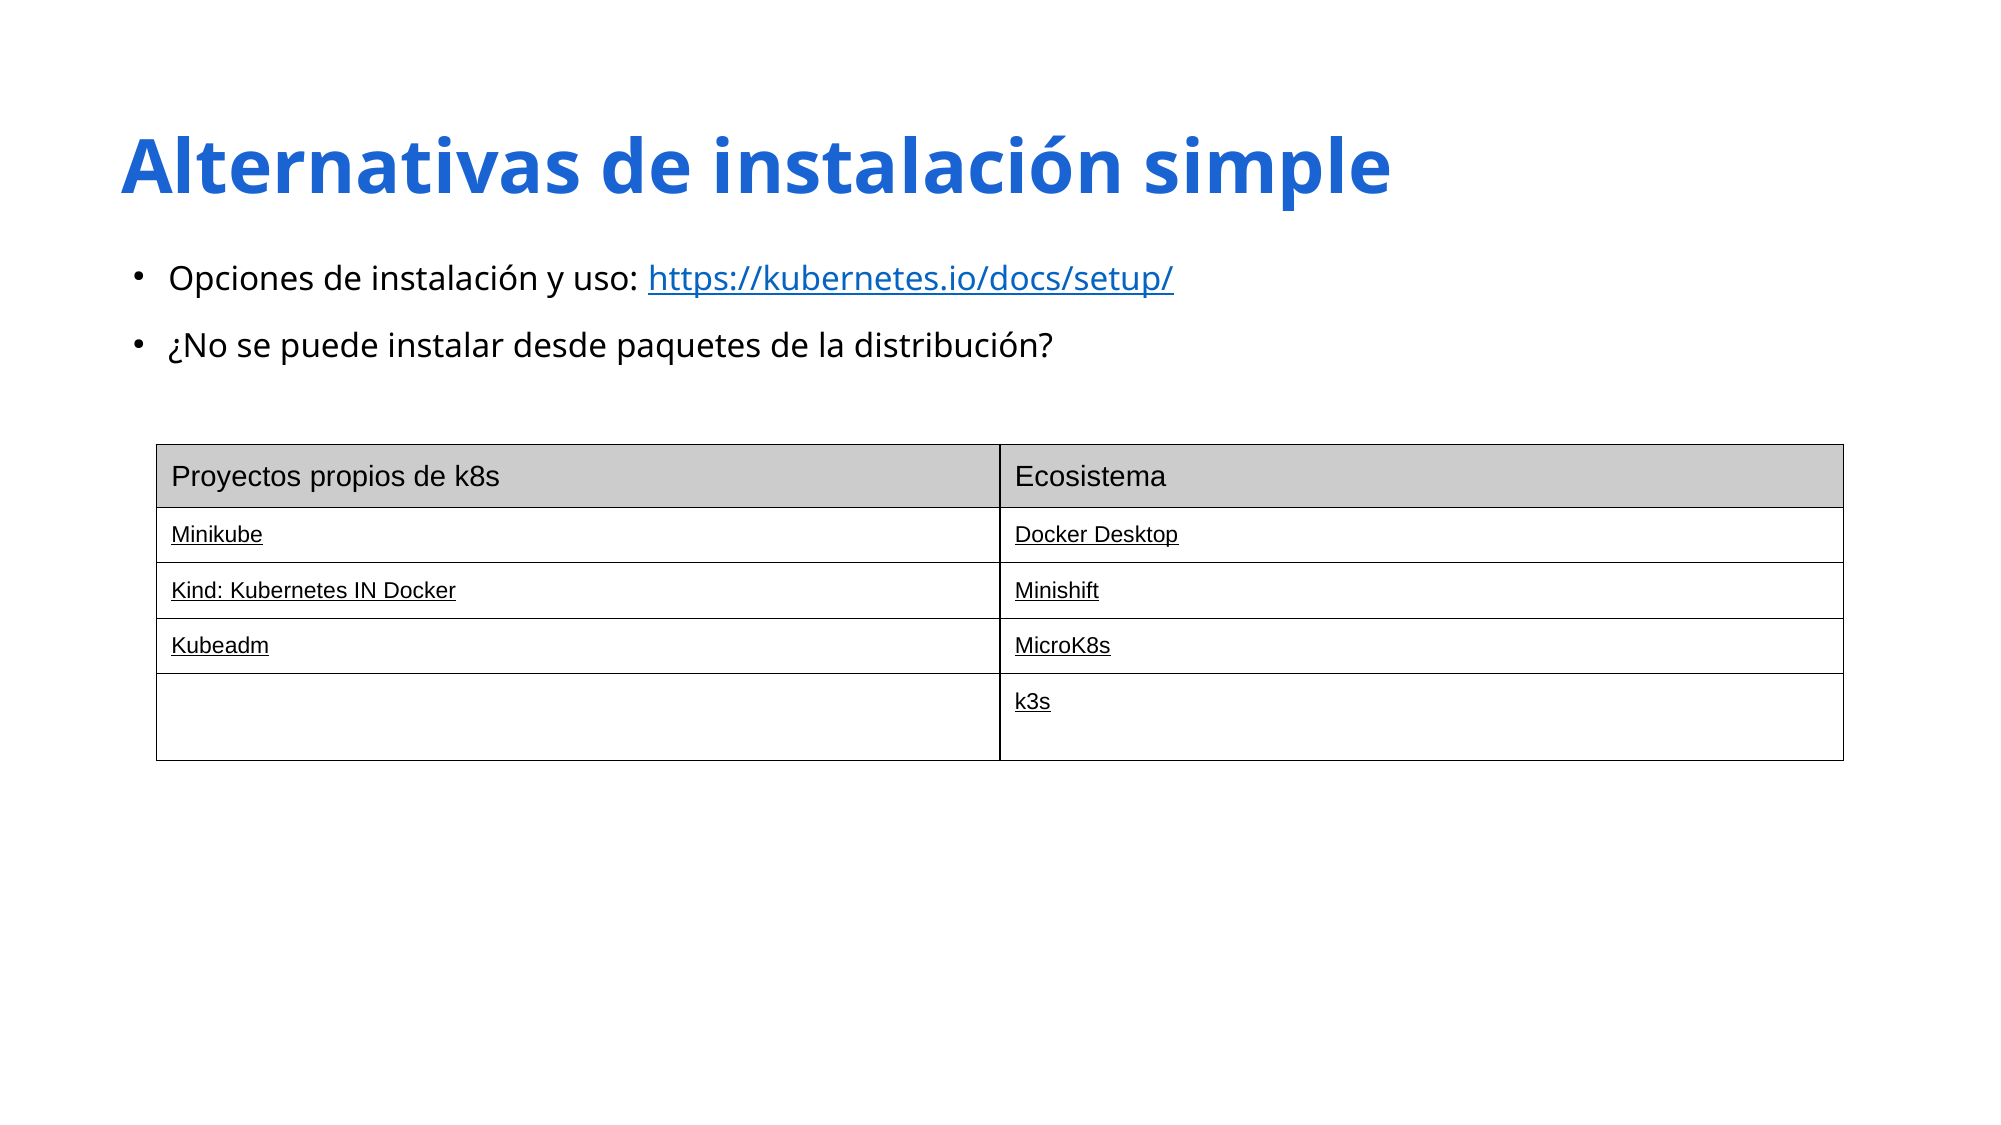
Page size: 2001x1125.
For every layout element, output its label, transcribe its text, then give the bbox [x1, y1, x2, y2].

table_cell Kubeadm [157, 619, 999, 673]
table_cell Minishift [1001, 563, 1843, 618]
table_cell MicroK8s [1001, 619, 1843, 673]
table_cell Kind: Kubernetes IN Docker [157, 563, 999, 618]
text_box Alternativas de instalación simple [106, 106, 1878, 293]
table_header Proyectos propios de k8s [157, 445, 999, 507]
text_box Opciones de instalación y uso: https://kubernetes.io/docs/setup/ ¿No se puede instalar desde paquetes de la distribución? [118, 224, 1831, 1106]
table_cell Docker Desktop [1001, 508, 1843, 562]
table_header Ecosistema [1001, 445, 1843, 507]
table_cell [157, 674, 999, 760]
table_cell k3s [1001, 674, 1843, 760]
table_cell Minikube [157, 508, 999, 562]
